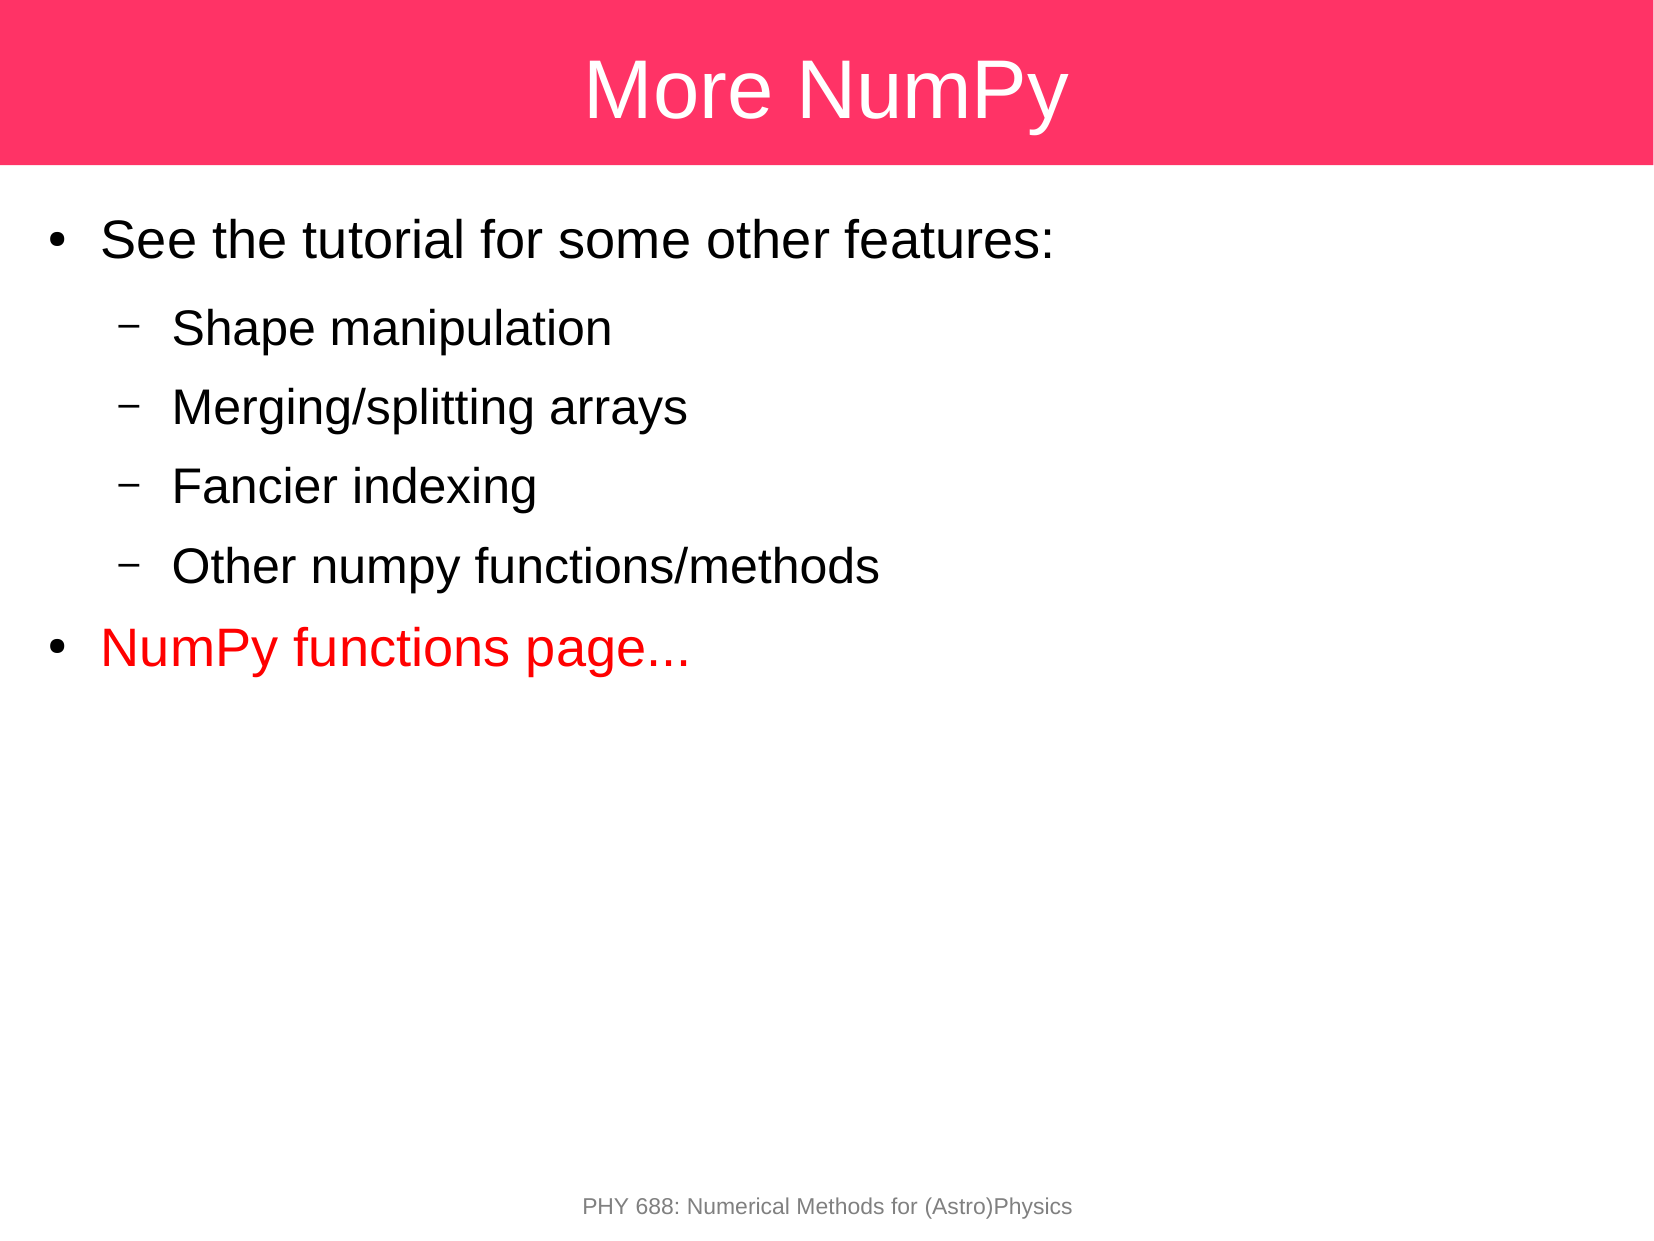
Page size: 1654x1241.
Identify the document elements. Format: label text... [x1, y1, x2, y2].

list See the tutorial for some other features: Shape manipulation Merging/splitting arrays Fancier indexing Other numpy functions/methods NumPy functions page... [30, 210, 1621, 1171]
title More NumPy [82, 31, 1571, 148]
